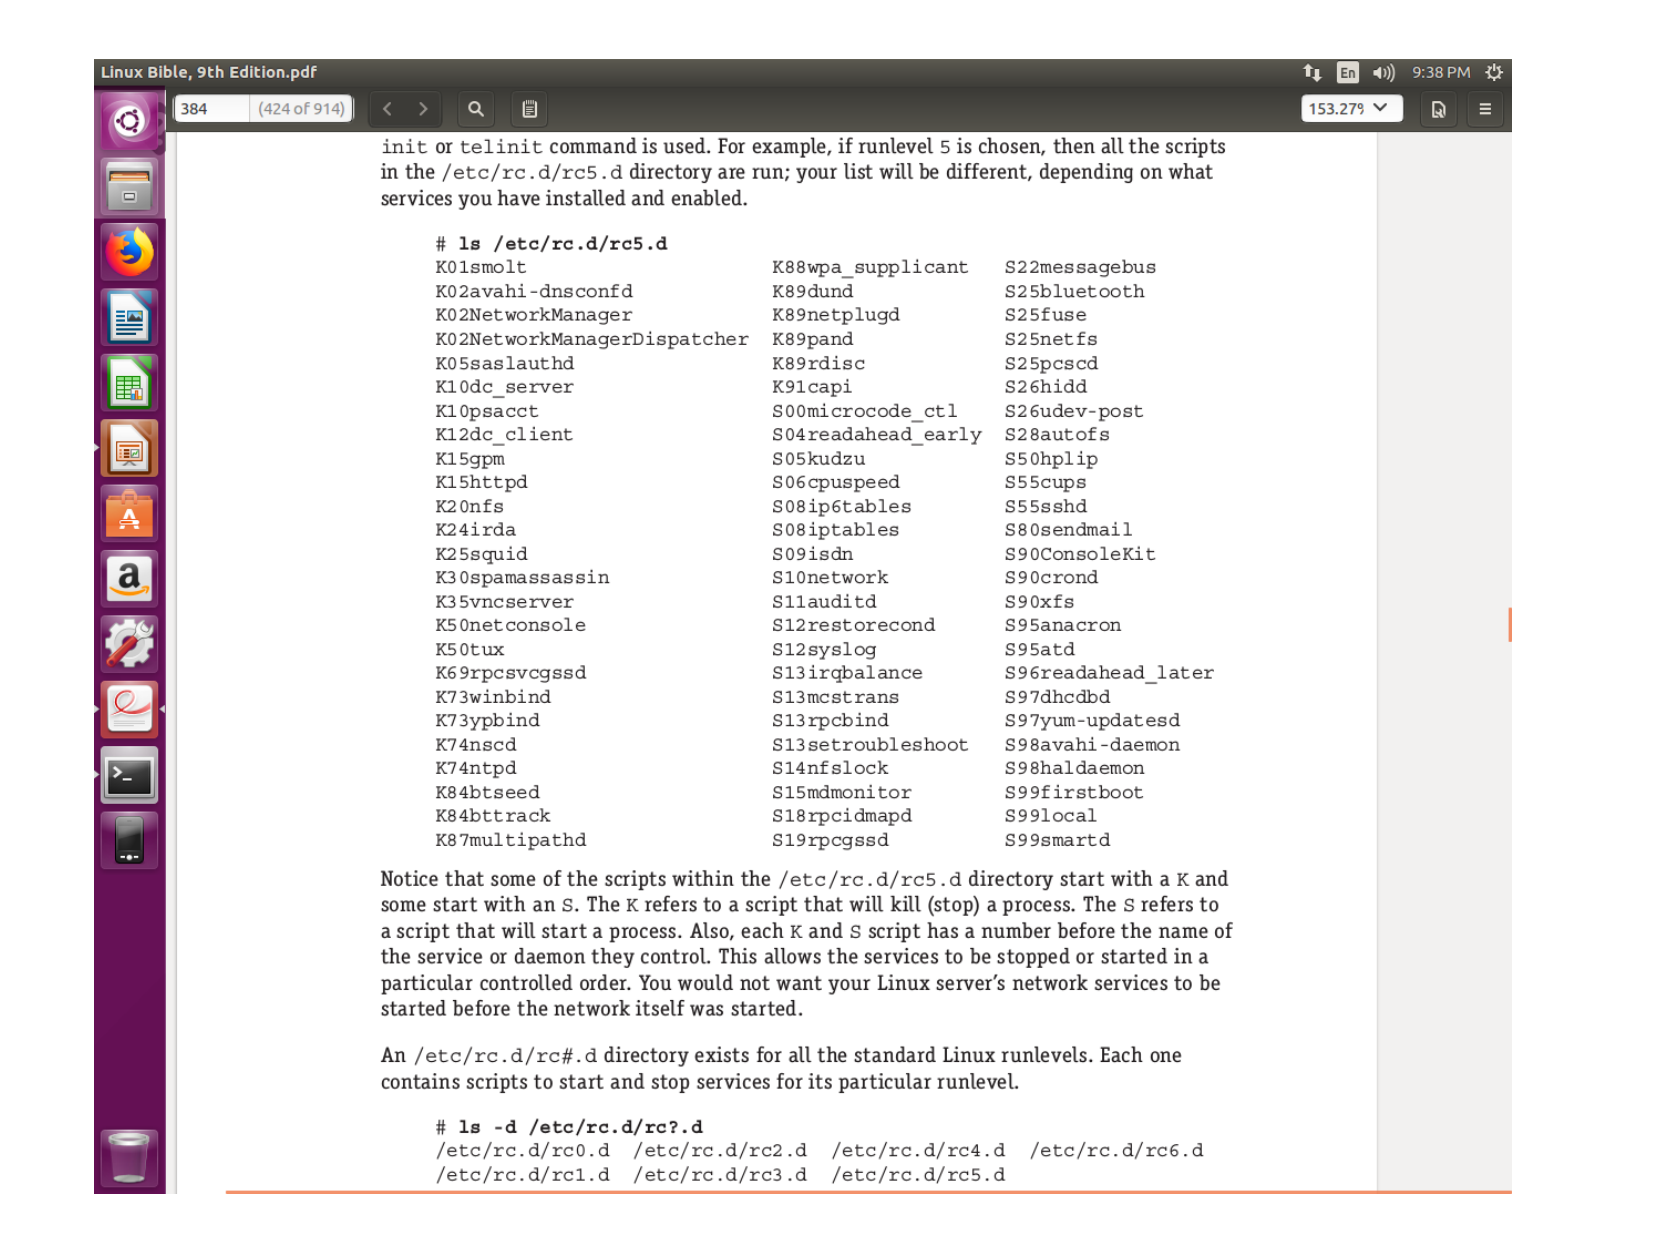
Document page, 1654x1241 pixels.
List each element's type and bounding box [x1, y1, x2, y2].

picture [94, 59, 1512, 1194]
